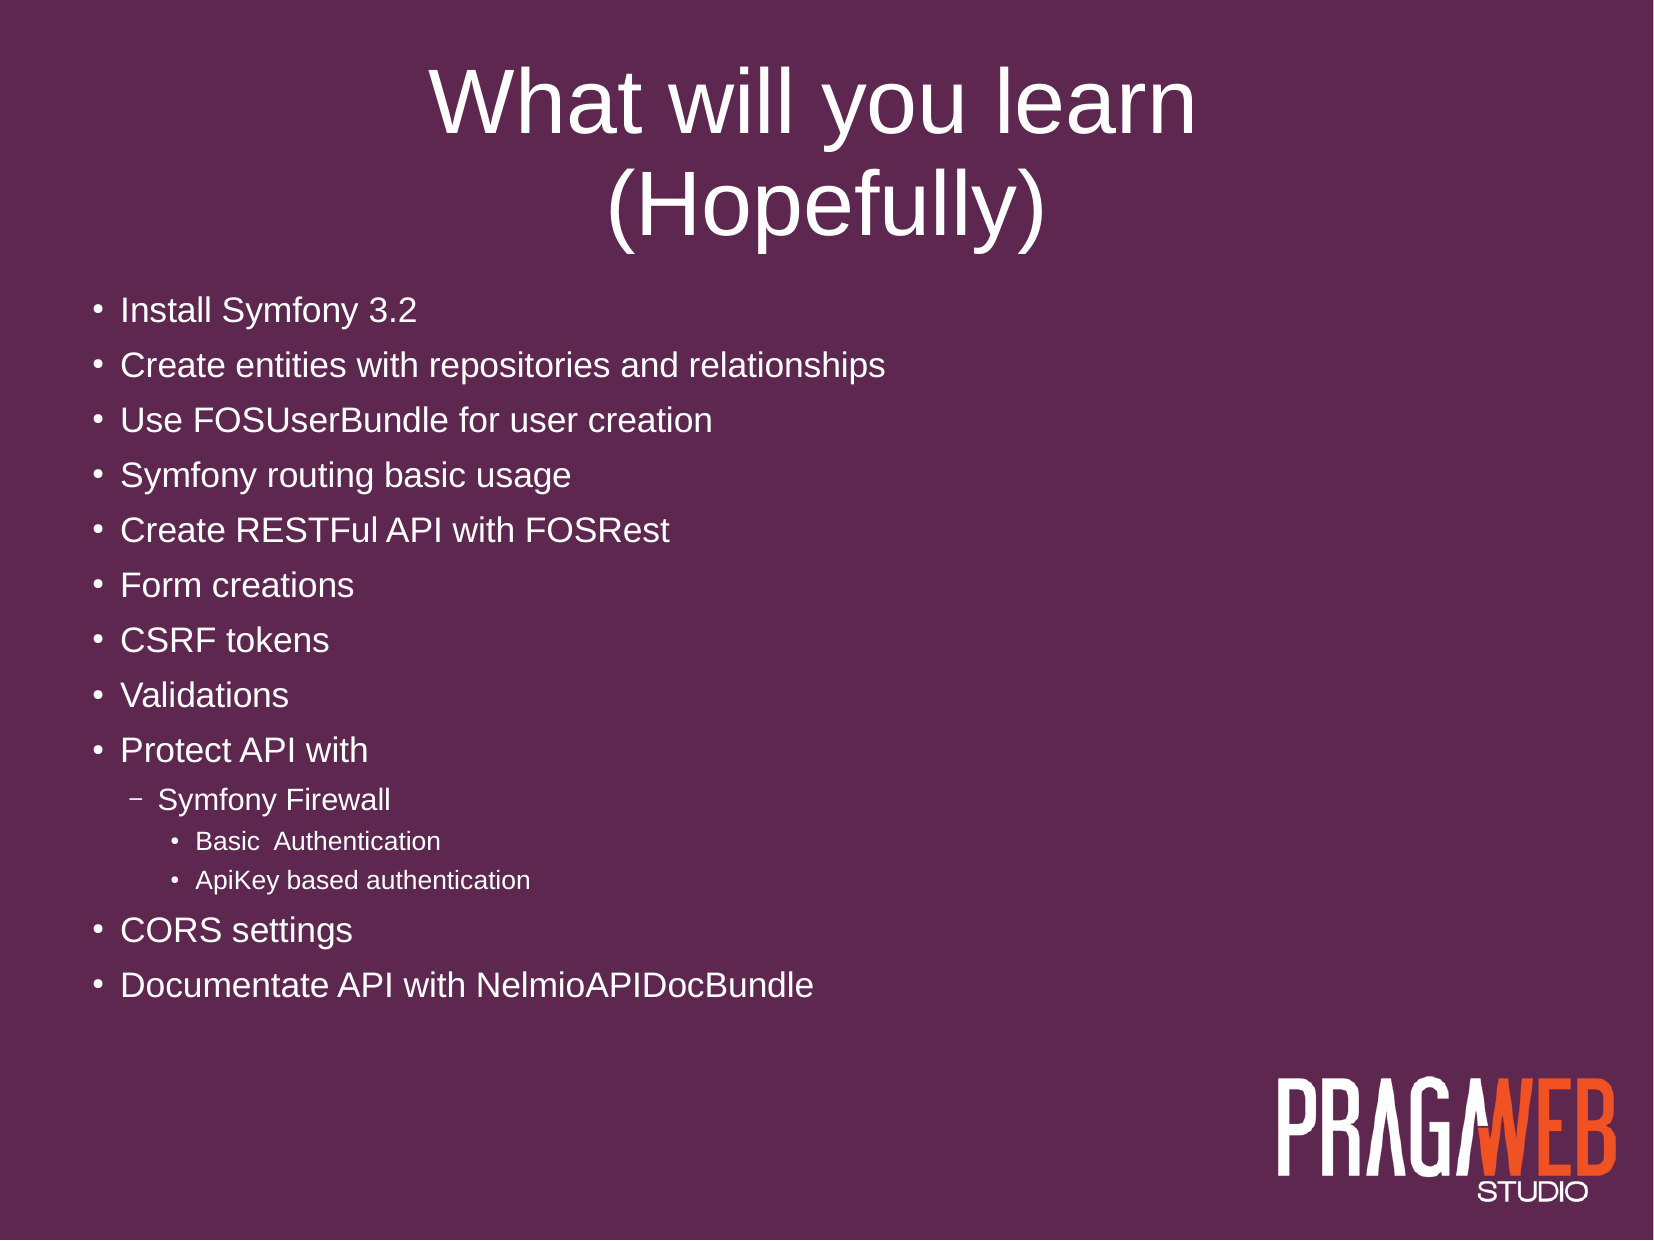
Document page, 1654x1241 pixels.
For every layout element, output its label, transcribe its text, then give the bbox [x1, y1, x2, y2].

title What will you learn (Hopefully) [82, 49, 1571, 257]
list Install Symfony 3.2 Create entities with repositories and relationships Use FOSUserBundle for user creation Symfony routing basic usage Create RESTFul API with FOSRest Form creations CSRF tokens Validations Protect API with Symfony Firewall Basic Authentication ApiKey based authentication CORS settings Documentate API with NelmioAPIDocBundle [82, 290, 1571, 1010]
picture [1240, 1062, 1639, 1218]
